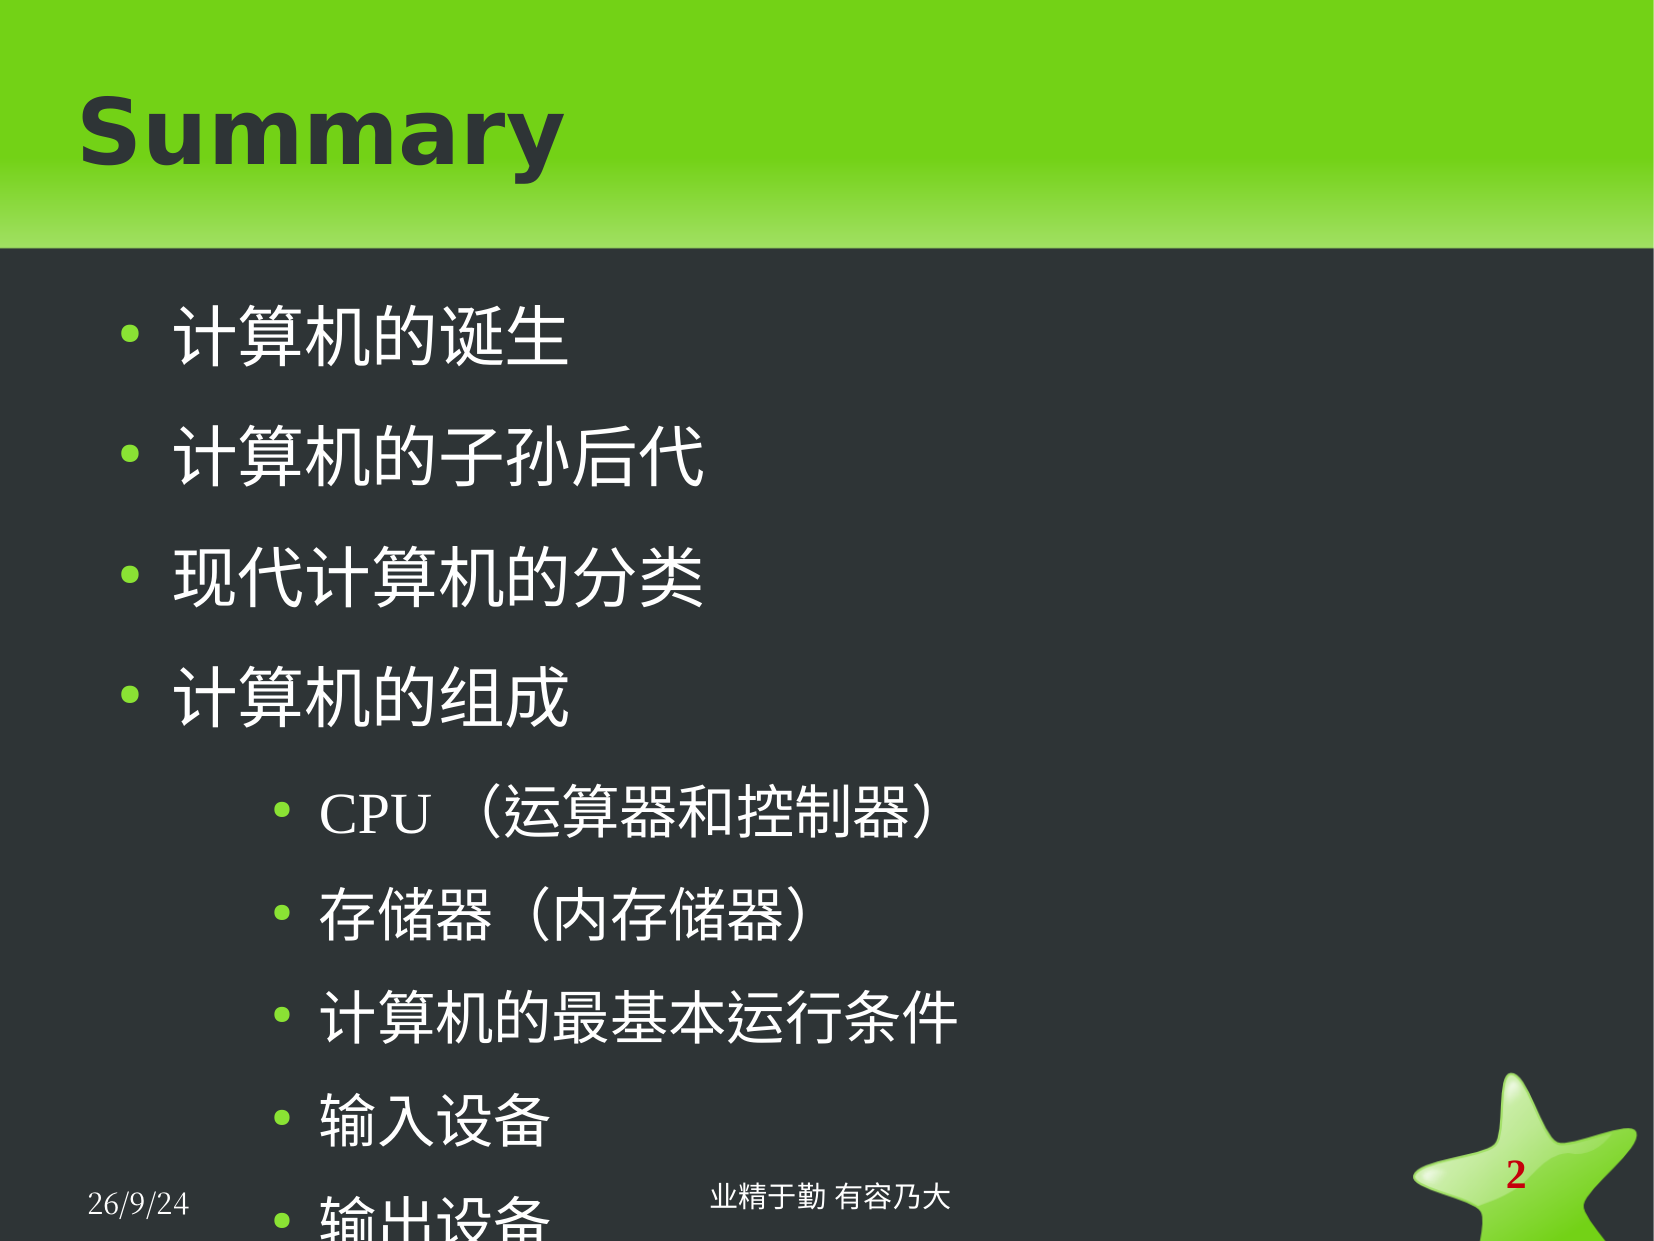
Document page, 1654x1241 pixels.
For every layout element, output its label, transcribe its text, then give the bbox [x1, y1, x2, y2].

picture [524, 1237, 537, 1241]
title Summary [76, 29, 1565, 237]
list 计算机的诞生 计算机的子孙后代 现代计算机的分类 计算机的组成 CPU（运算器和控制器） 存储器（内存储器） 计算机的最基本运行条件 输入设备 输出设备 [82, 290, 1571, 1156]
picture [507, 1237, 520, 1241]
picture [0, 0, 1654, 1241]
picture [507, 1228, 520, 1234]
picture [464, 1226, 482, 1237]
picture [524, 1228, 537, 1234]
picture [346, 1221, 354, 1226]
picture [512, 1205, 532, 1212]
picture [346, 1229, 354, 1234]
